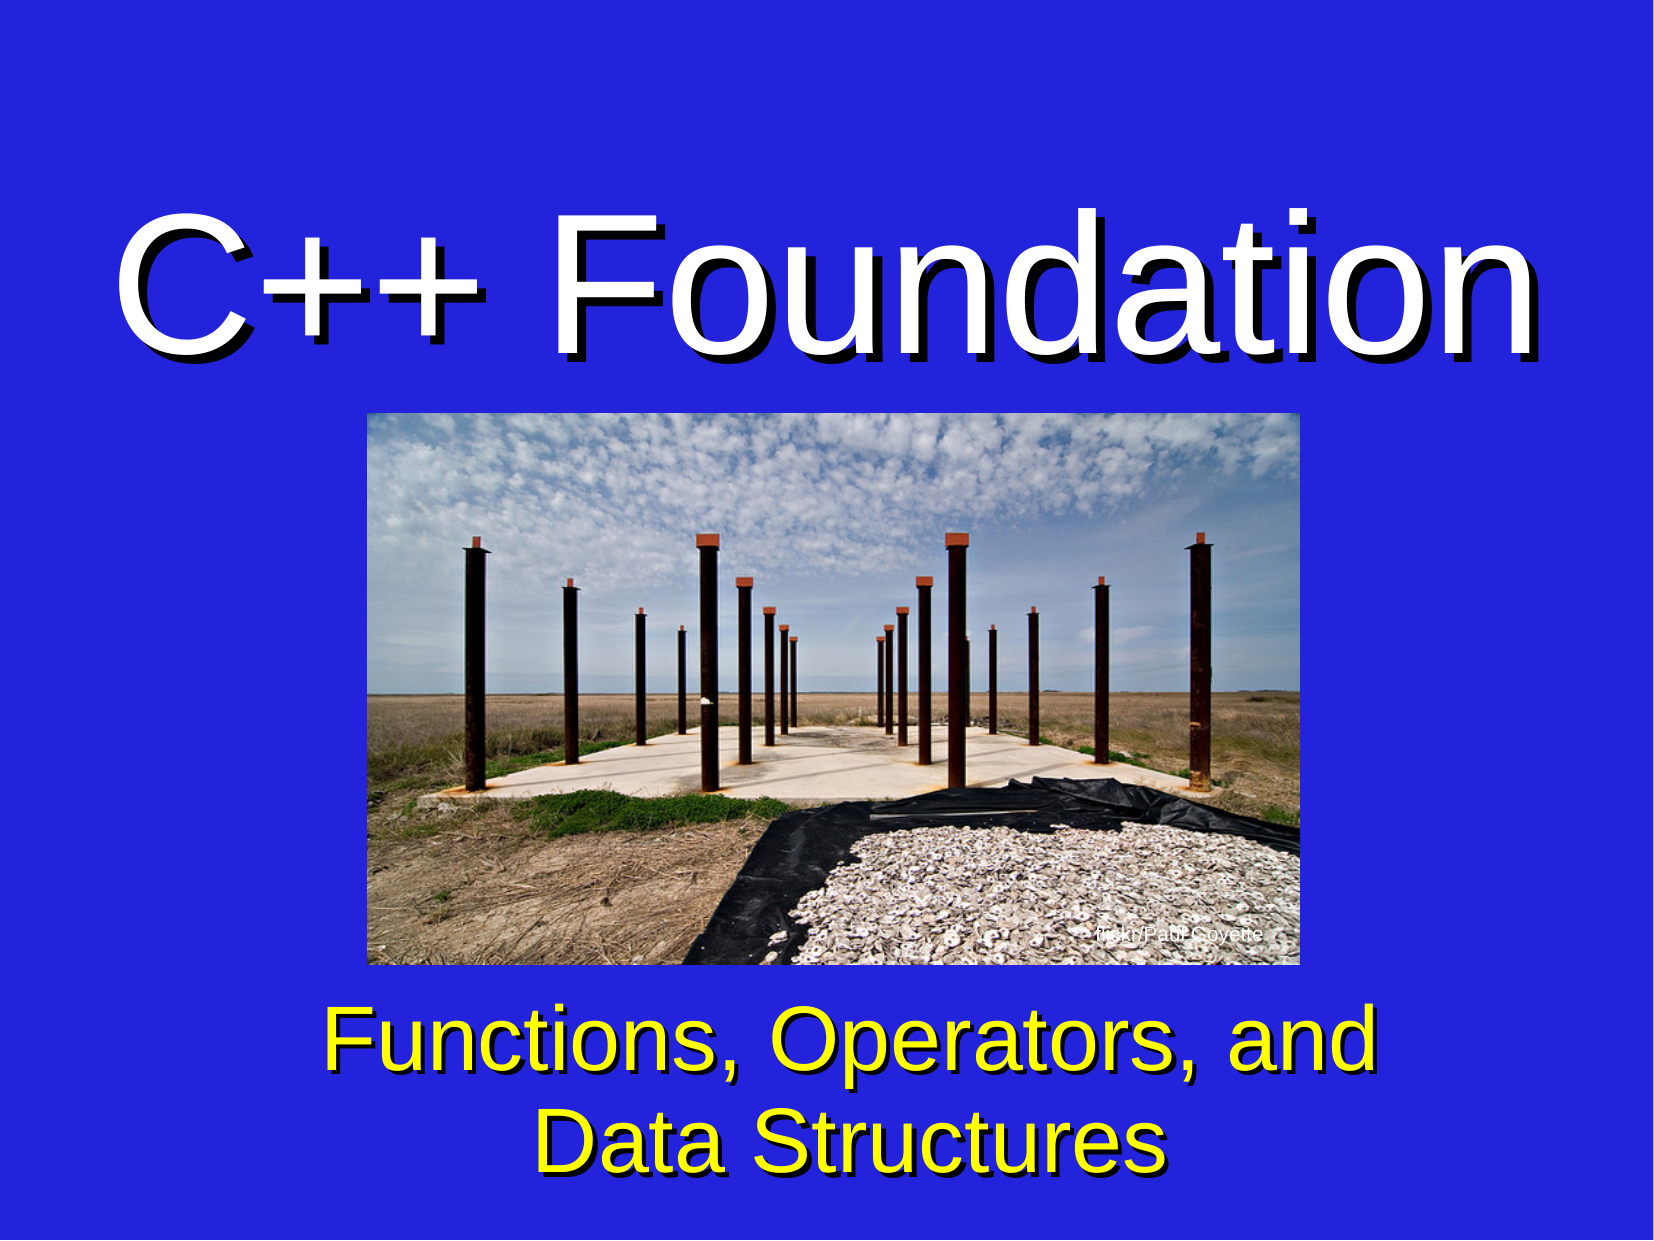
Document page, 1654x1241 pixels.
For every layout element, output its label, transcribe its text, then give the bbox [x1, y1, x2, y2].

text_box C++ Foundation [94, 165, 1560, 411]
text_box flickr/Paul Goyette [1080, 915, 1415, 954]
title Functions, Operators, and Data Structures [207, 984, 1495, 1196]
picture [367, 413, 1300, 965]
